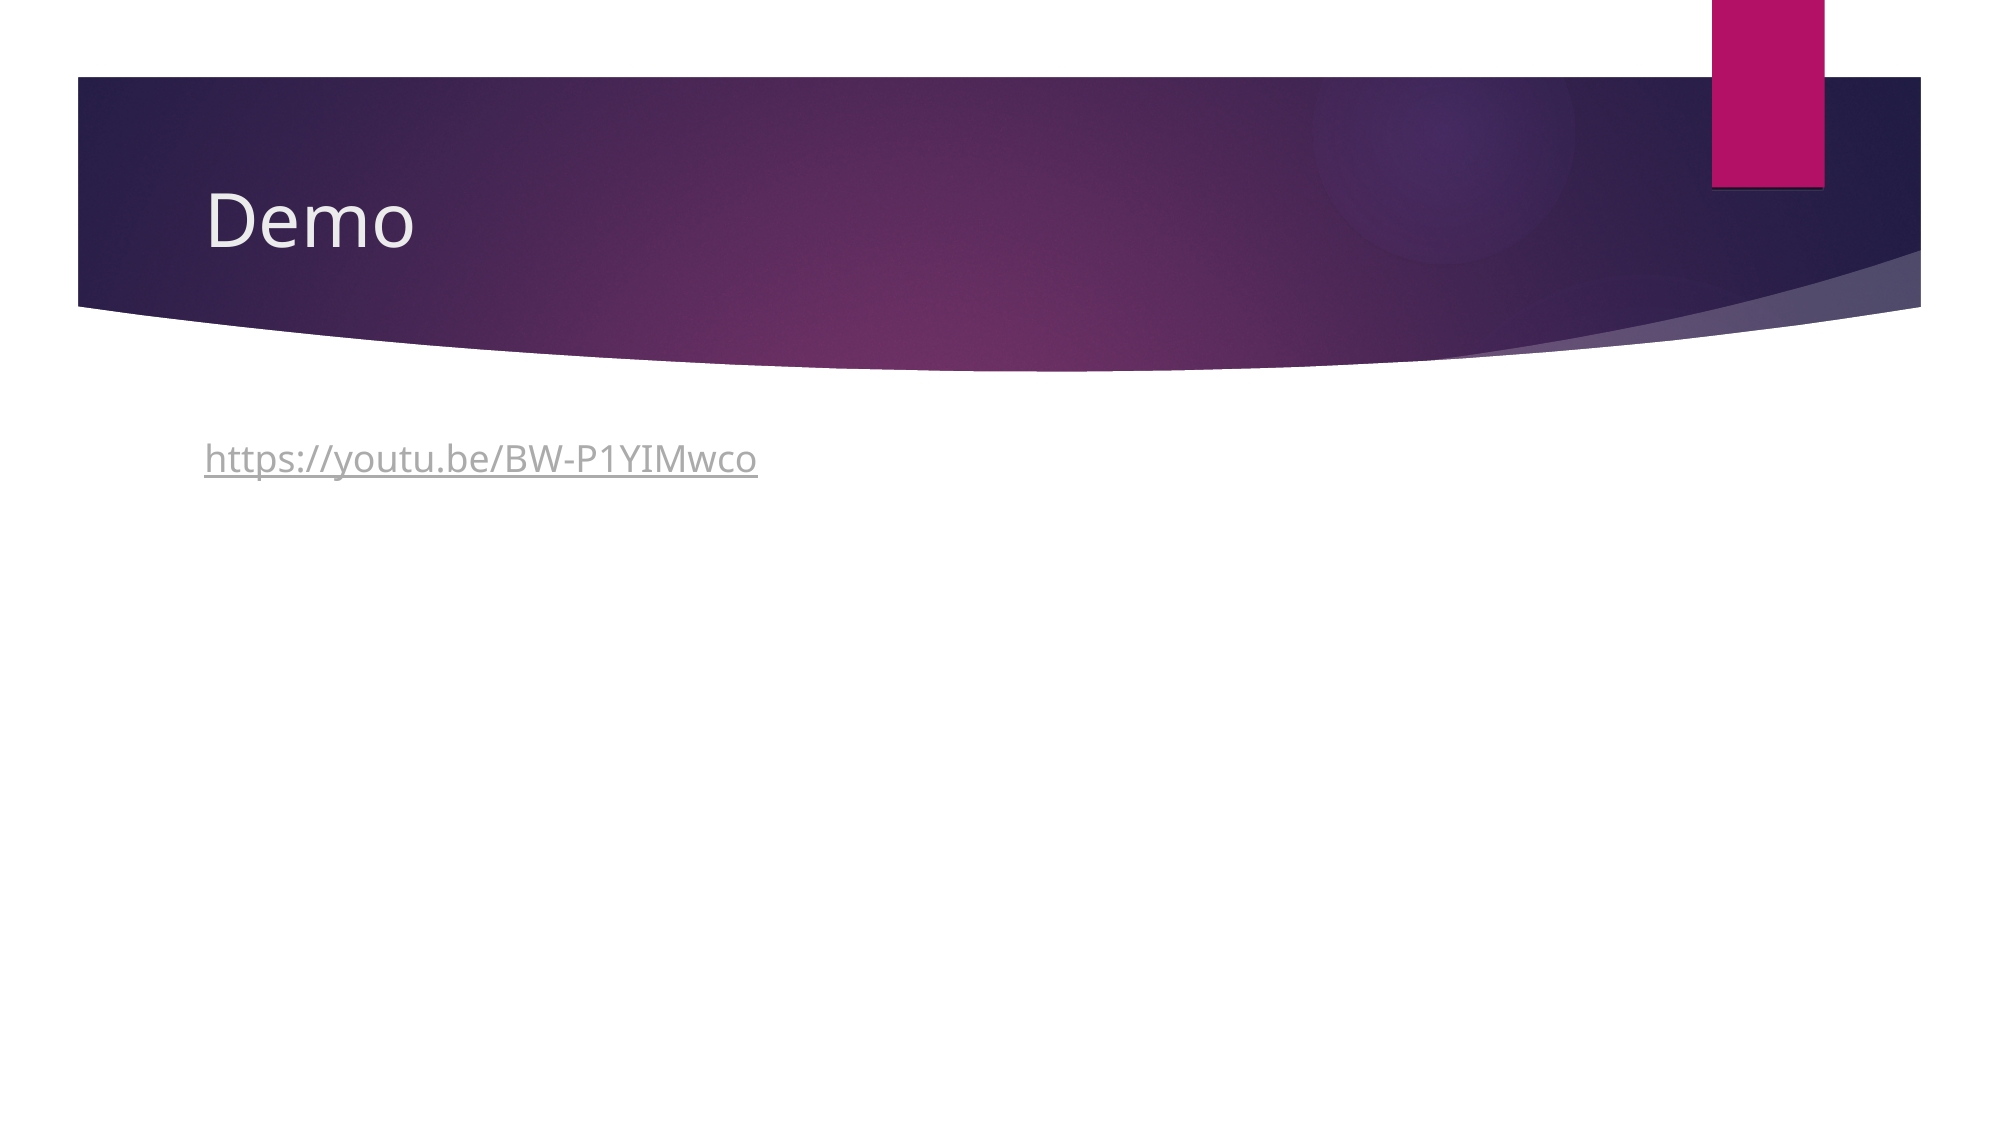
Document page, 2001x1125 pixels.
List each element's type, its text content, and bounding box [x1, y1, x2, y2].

picture [79, 78, 1920, 371]
list https://youtu.be/BW-P1YIMwco [189, 427, 1638, 988]
title Demo [189, 159, 1627, 276]
